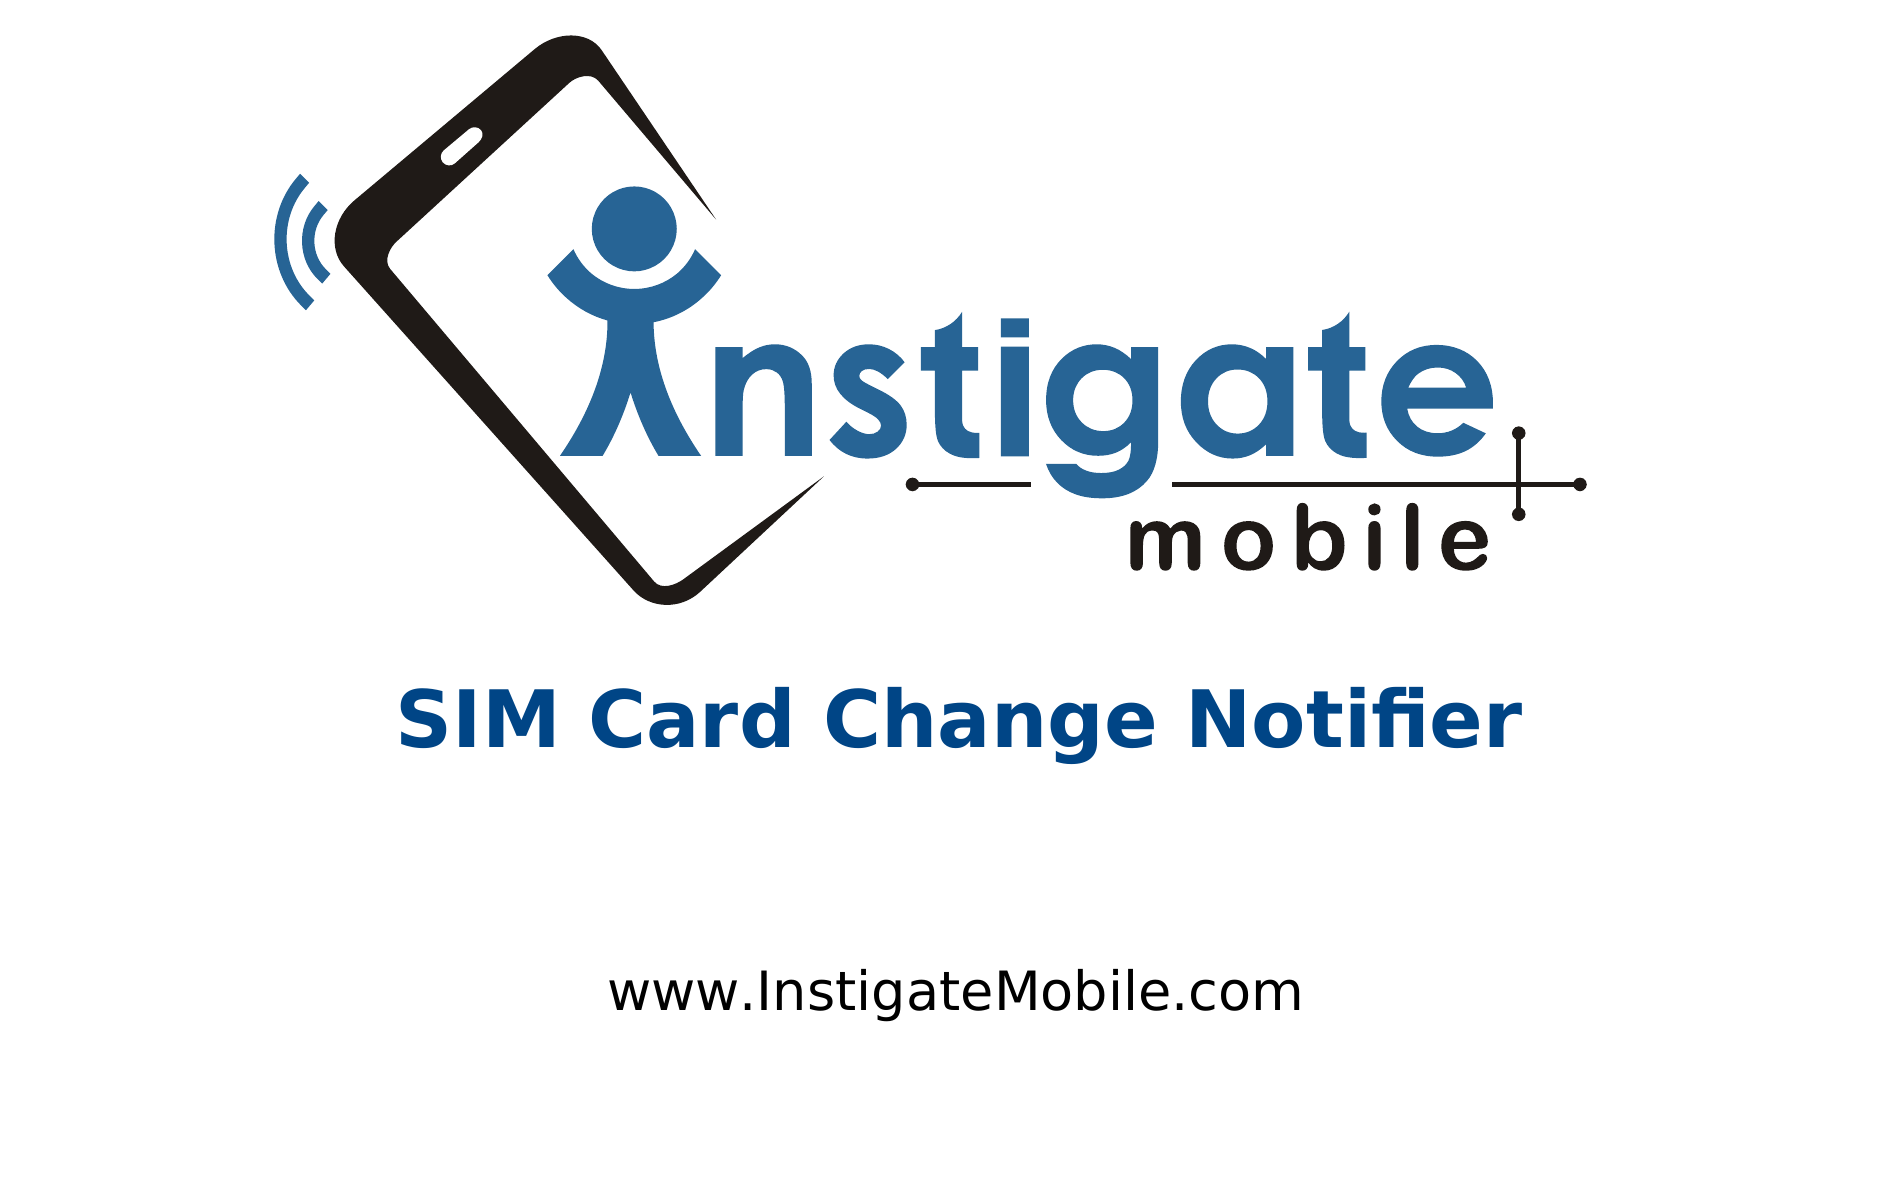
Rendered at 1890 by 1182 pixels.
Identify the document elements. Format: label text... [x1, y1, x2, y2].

title SIM Card Change Notifier [156, 637, 1763, 822]
subtitle www.InstigateMobile.com [487, 862, 1426, 1126]
